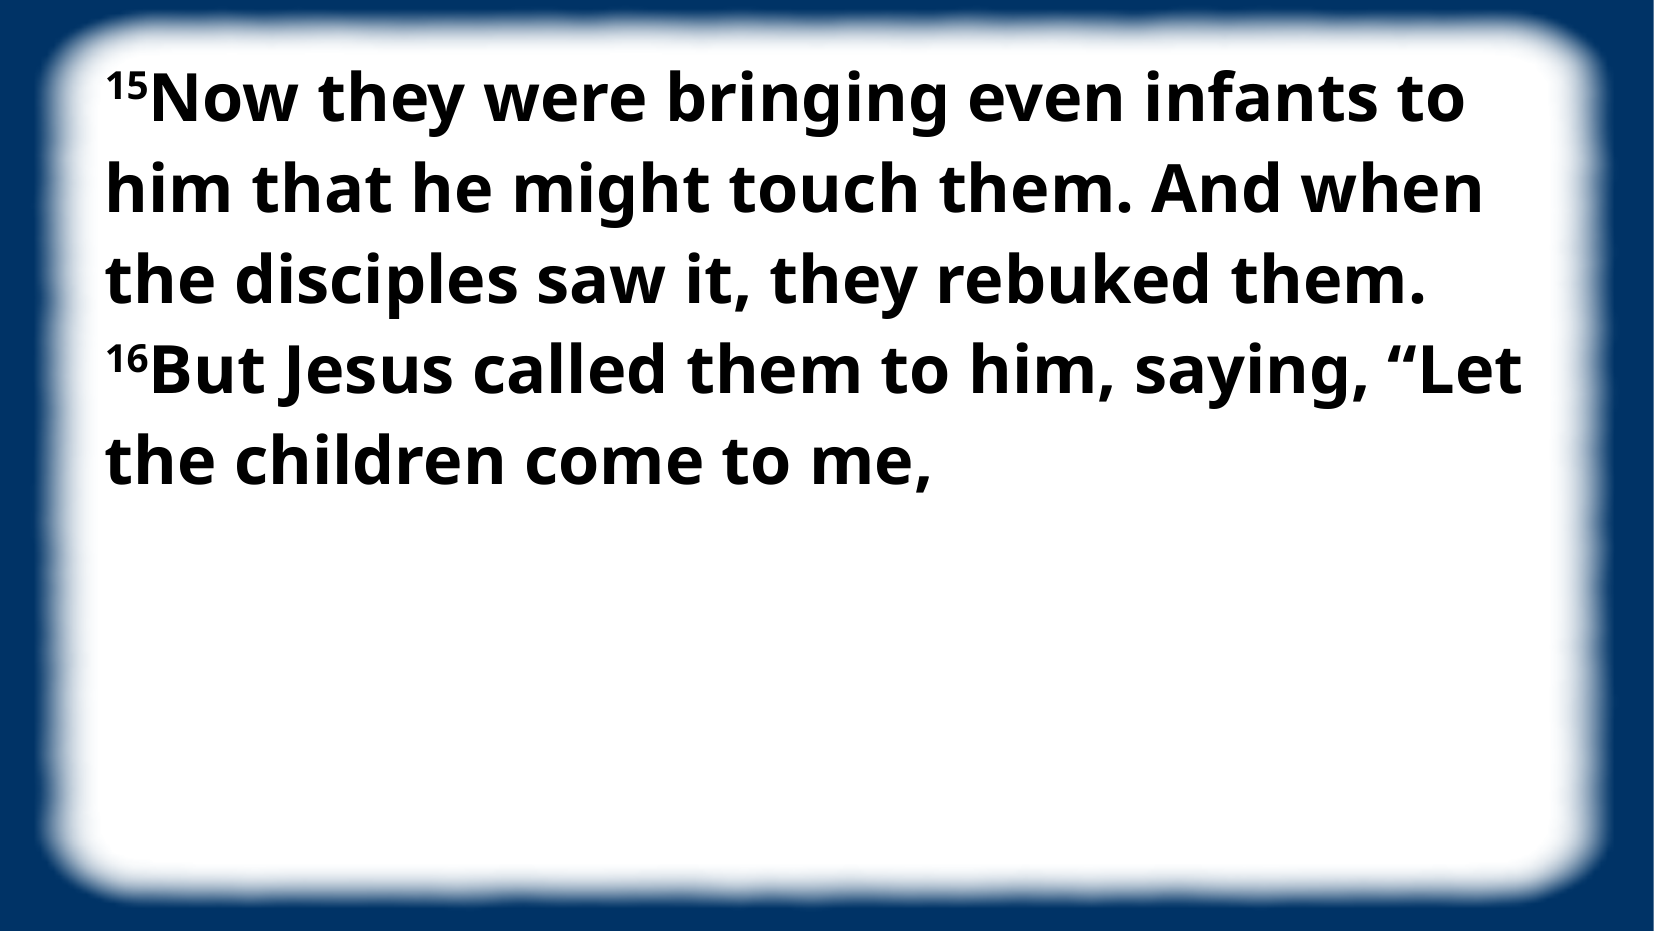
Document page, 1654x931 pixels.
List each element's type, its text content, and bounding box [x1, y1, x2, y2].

text_box 15Now they were bringing even infants to him that he might touch them. And when the disciples saw it, they rebuked them. 16But Jesus called them to him, saying, “Let the children come to me, [90, 42, 1561, 511]
picture [0, 0, 1654, 931]
